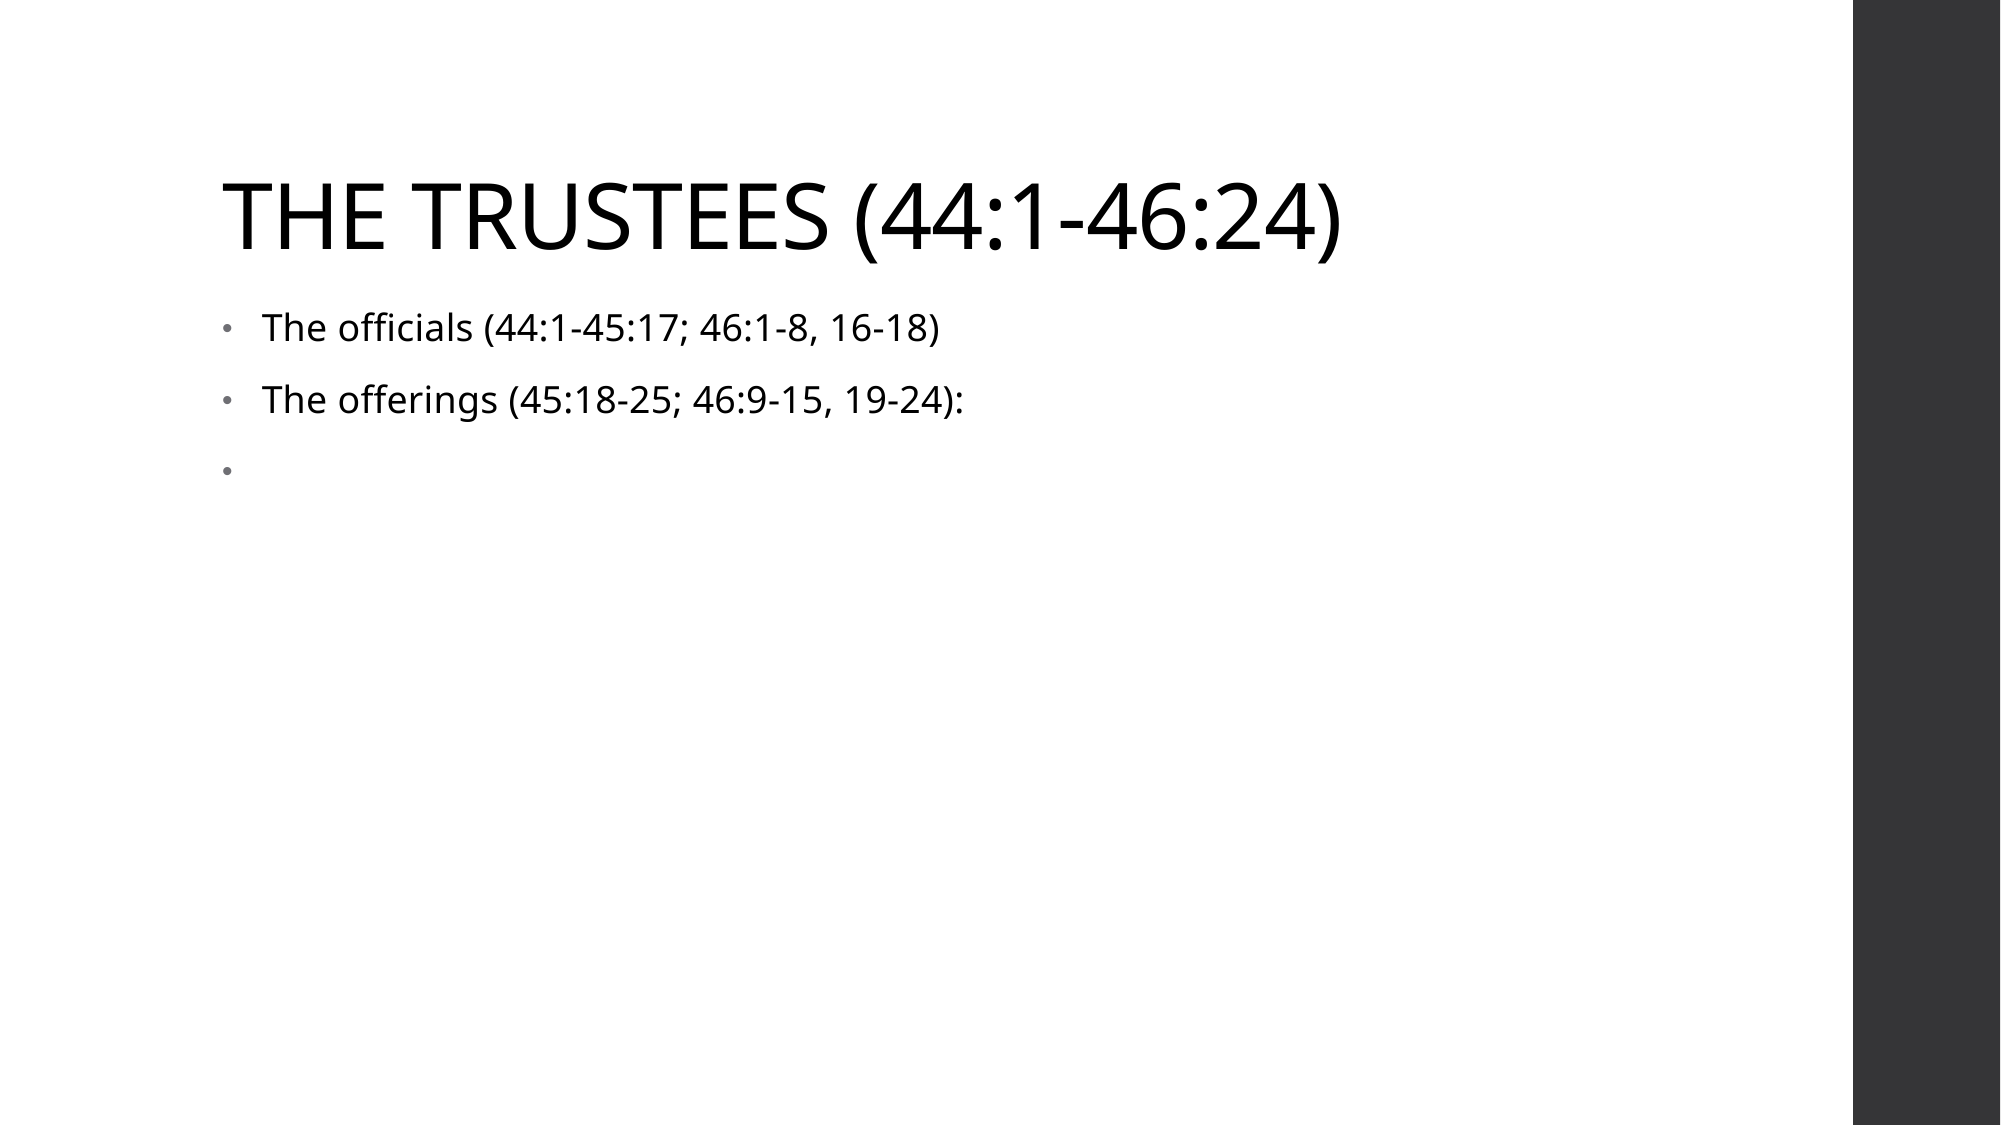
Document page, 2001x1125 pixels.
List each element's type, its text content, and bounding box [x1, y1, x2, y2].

list The officials (44:1-45:17; 46:1-8, 16-18) The offerings (45:18-25; 46:9-15, 19-24): [206, 299, 1617, 1014]
title THE TRUSTEES (44:1-46:24) [206, 60, 1797, 278]
